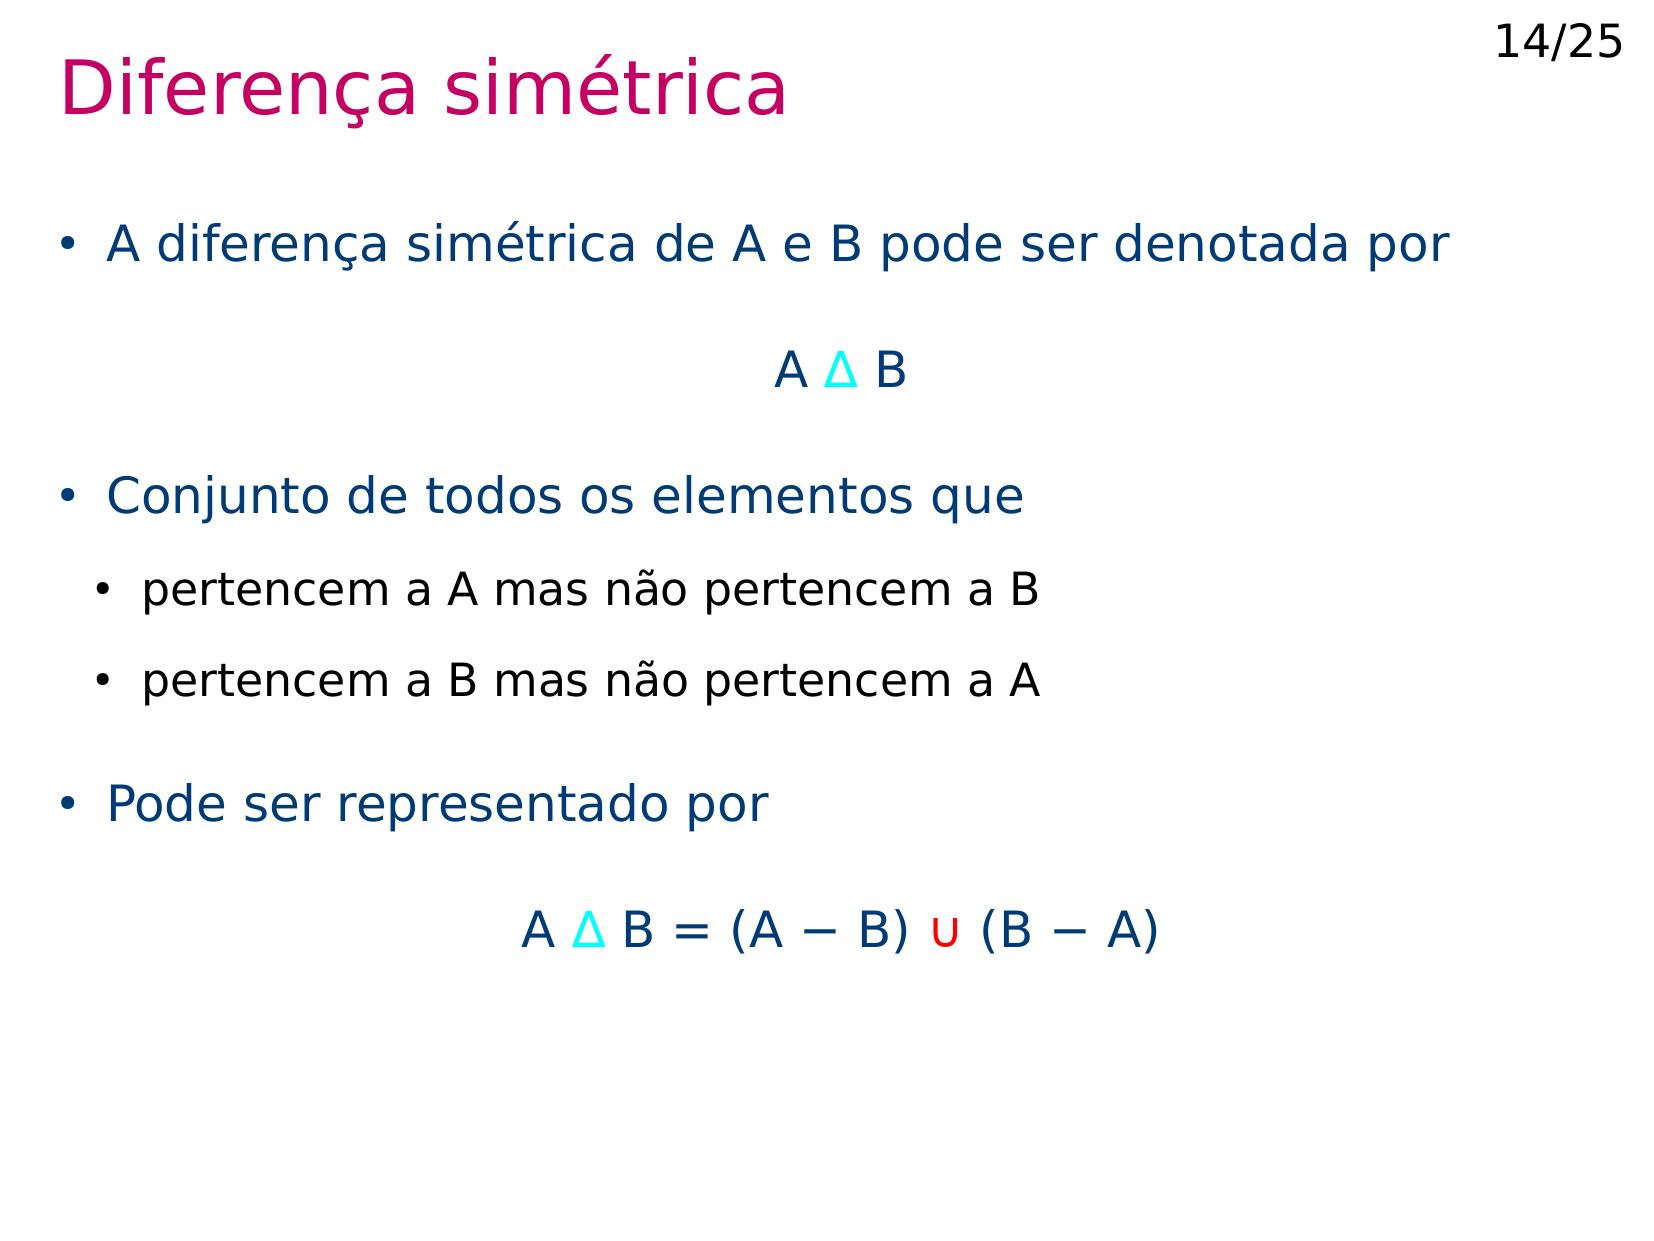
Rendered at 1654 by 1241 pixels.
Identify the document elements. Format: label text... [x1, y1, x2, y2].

list A diferença simétrica de A e B pode ser denotada por A ∆ B Conjunto de todos os elementos que pertencem a A mas não pertencem a B pertencem a B mas não pertencem a A Pode ser representado por A ∆ B = (A − B) ∪ (B − A) [59, 206, 1625, 1211]
title Diferença simétrica [59, 29, 1625, 148]
